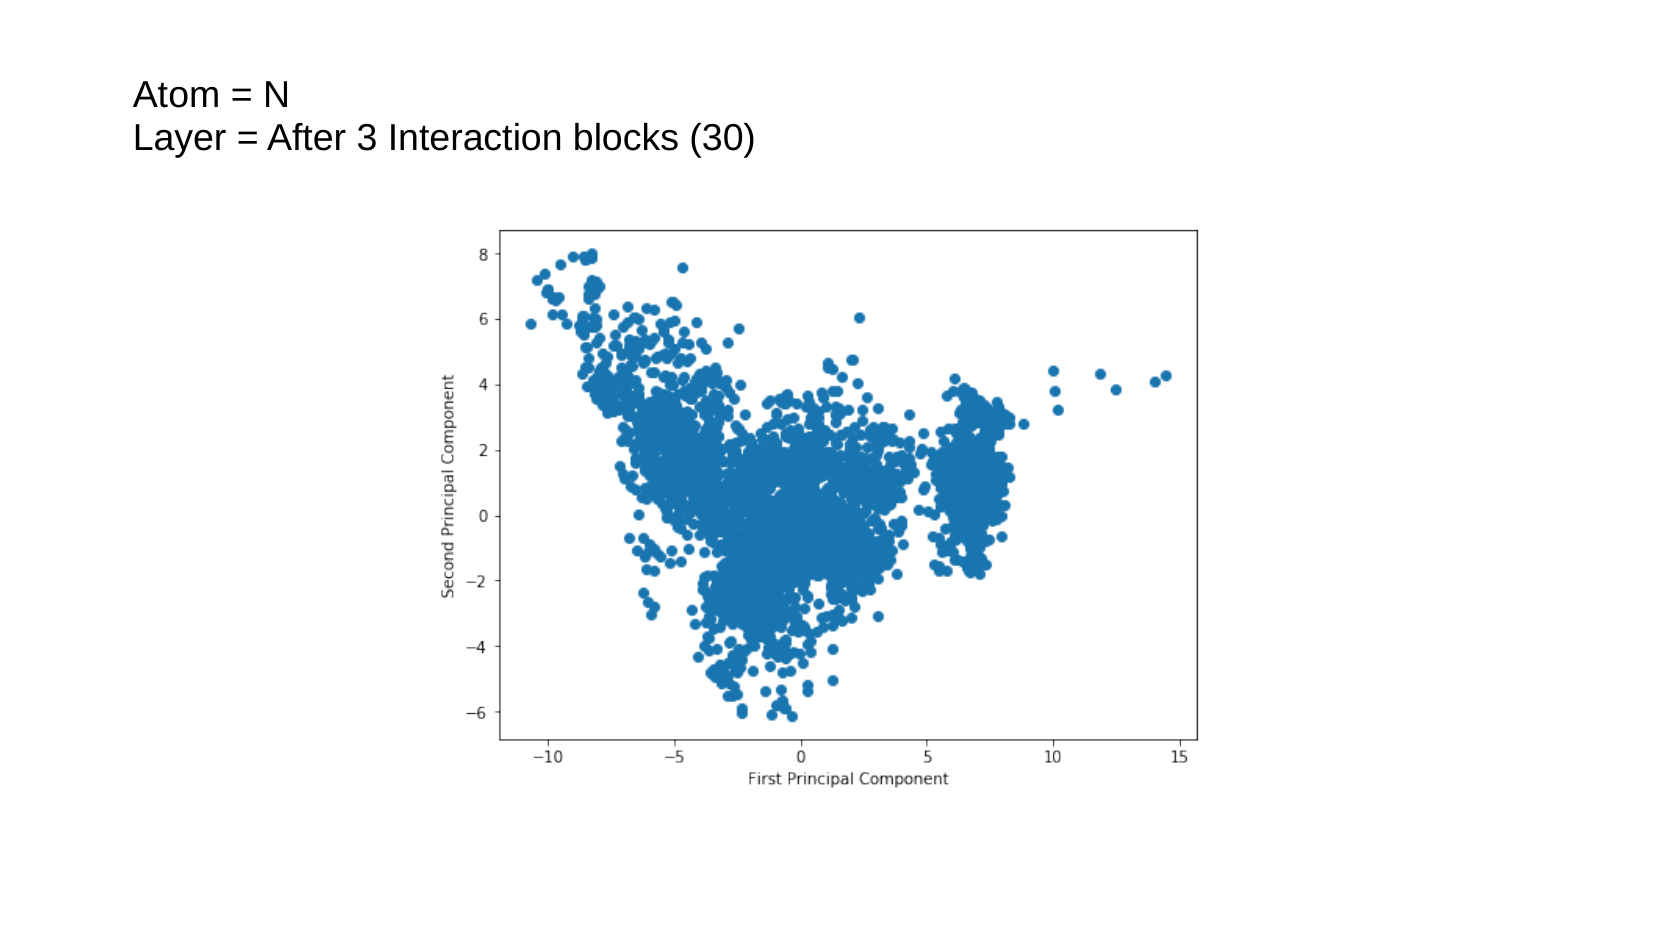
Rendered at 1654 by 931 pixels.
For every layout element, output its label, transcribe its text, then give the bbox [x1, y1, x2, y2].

picture [432, 219, 1208, 799]
text_box Atom = N Layer = After 3 Interaction blocks (30) [118, 66, 782, 166]
